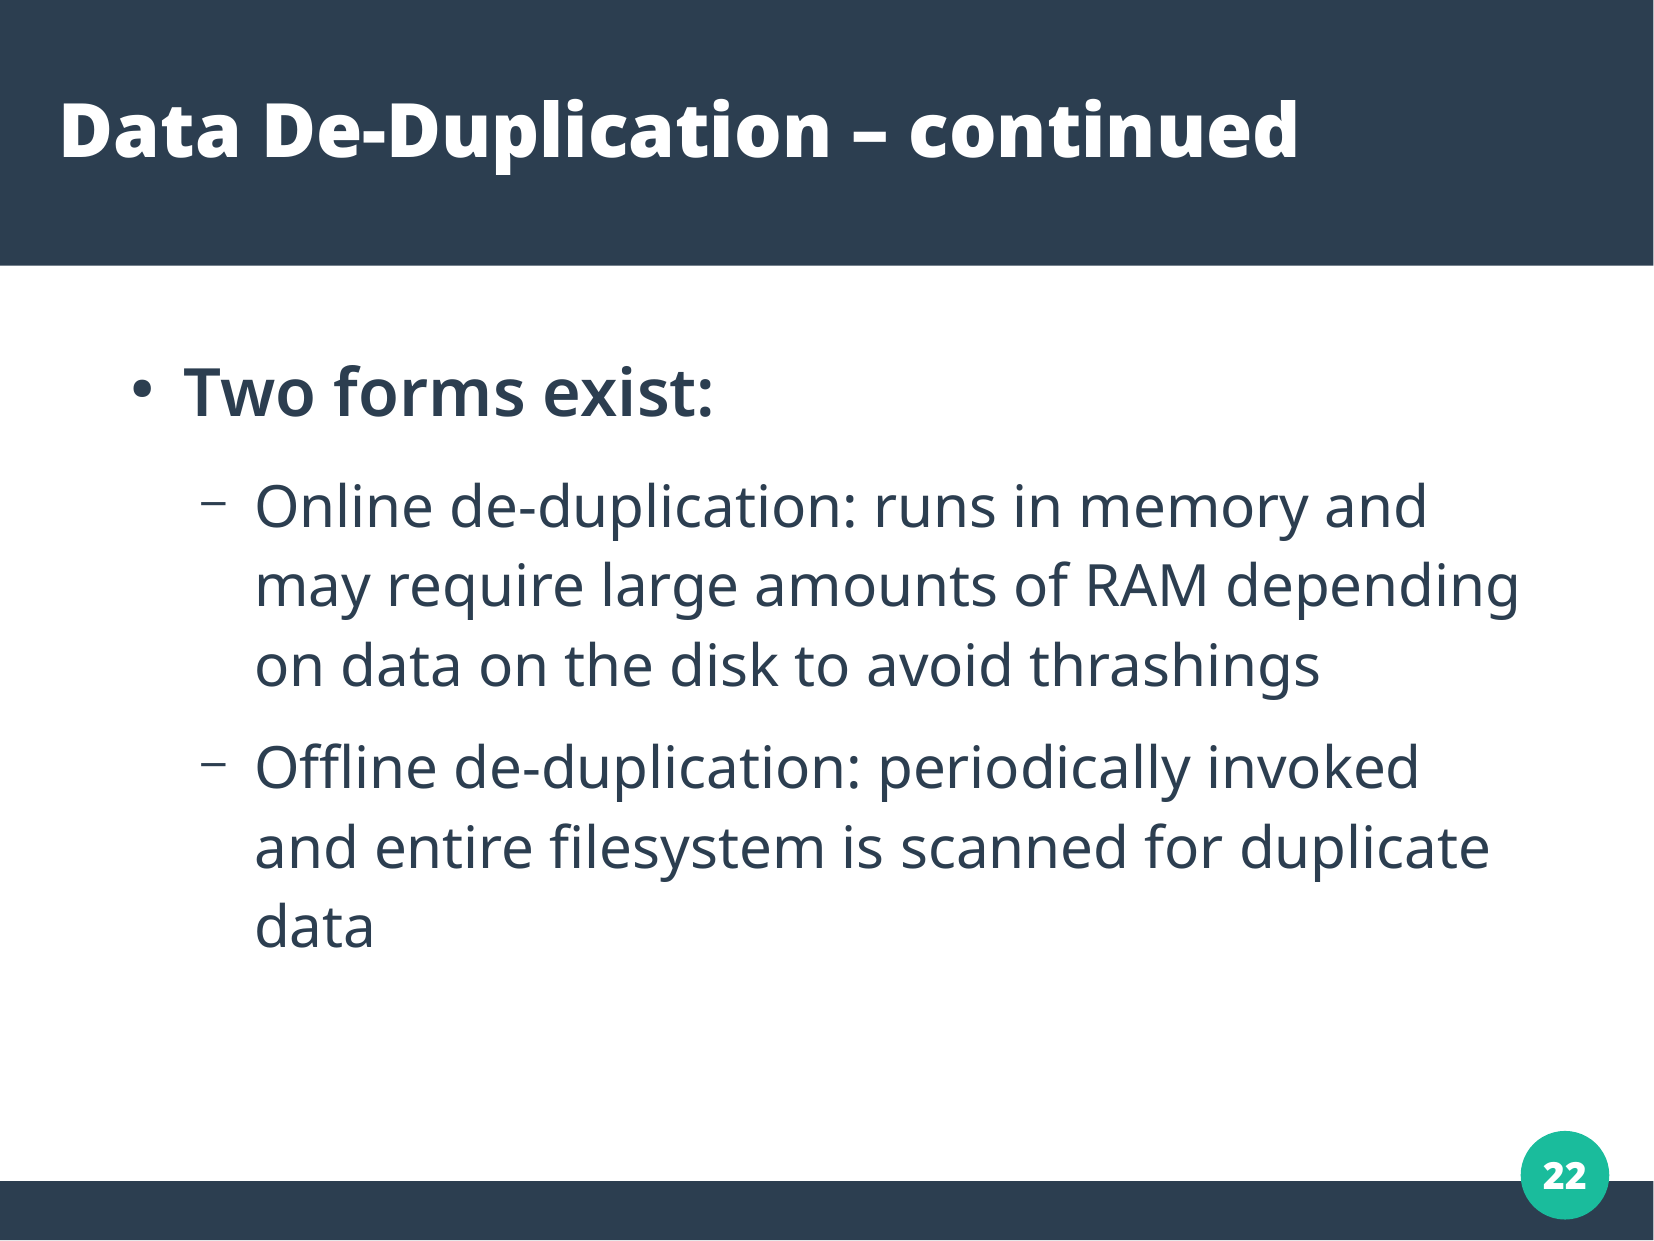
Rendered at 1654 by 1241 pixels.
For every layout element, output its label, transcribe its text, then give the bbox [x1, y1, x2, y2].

list Two forms exist: Online de-duplication: runs in memory and may require large amounts of RAM depending on data on the disk to avoid thrashings Offline de-duplication: periodically invoked and entire filesystem is scanned for duplicate data [112, 345, 1531, 1065]
title Data De-Duplication – continued [59, 49, 1595, 207]
